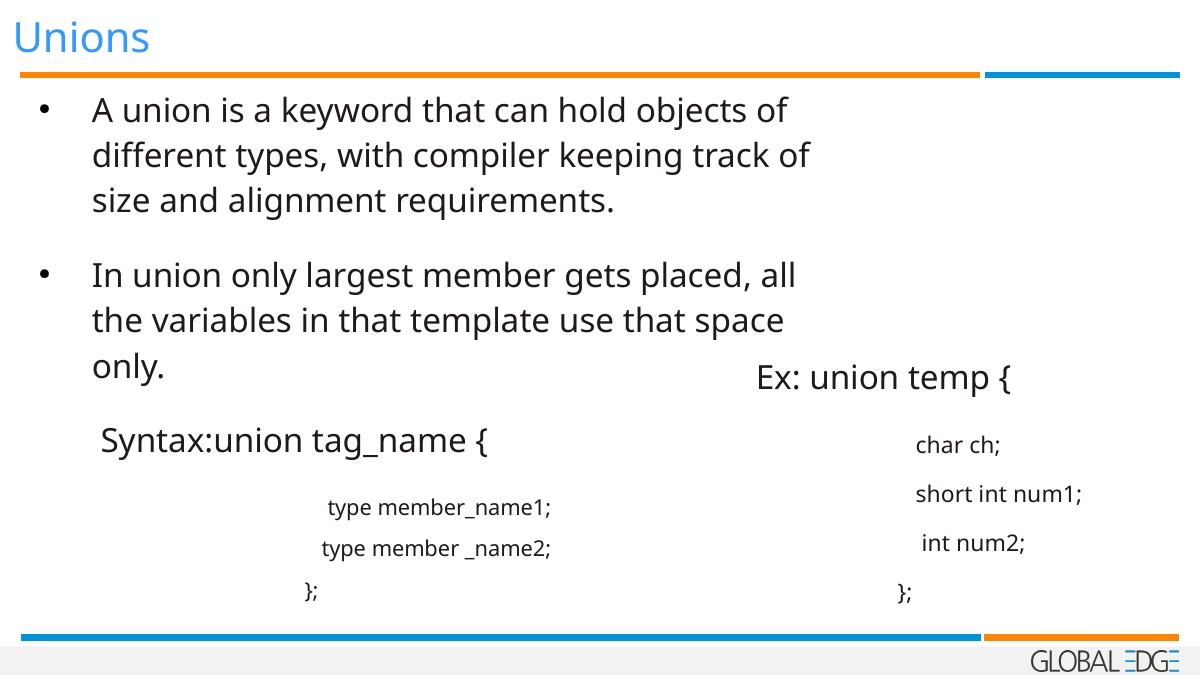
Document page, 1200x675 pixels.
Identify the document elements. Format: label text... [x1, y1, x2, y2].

title Unions [12, 9, 1088, 63]
picture [1031, 650, 1179, 672]
list A union is a keyword that can hold objects of different types, with compiler keeping track of size and alignment requirements. In union only largest member gets placed, all the variables in that template use that space only. Syntax:union tag_name { type member_name1; type member _name2; }; [21, 86, 851, 627]
list Ex: union temp { char ch; short int num1; int num2; }; [685, 354, 1134, 626]
